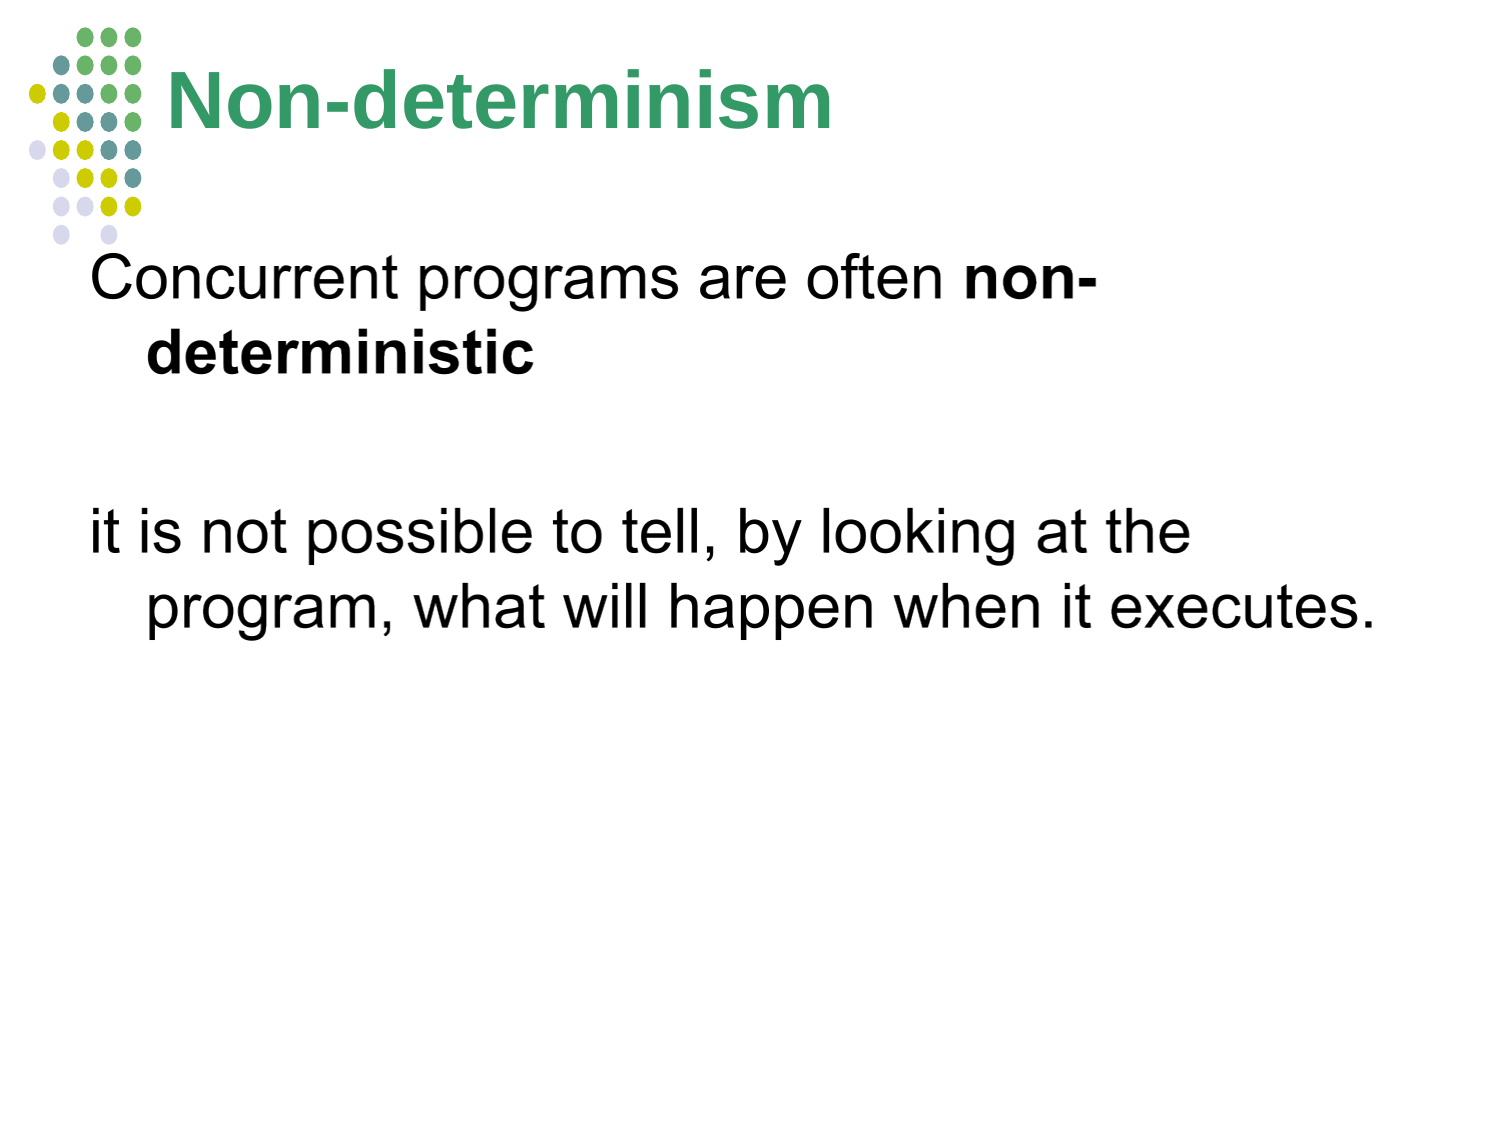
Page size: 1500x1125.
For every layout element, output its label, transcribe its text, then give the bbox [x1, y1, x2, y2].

title Non-determinism [151, 40, 1390, 176]
text_box [73, 227, 1427, 1008]
